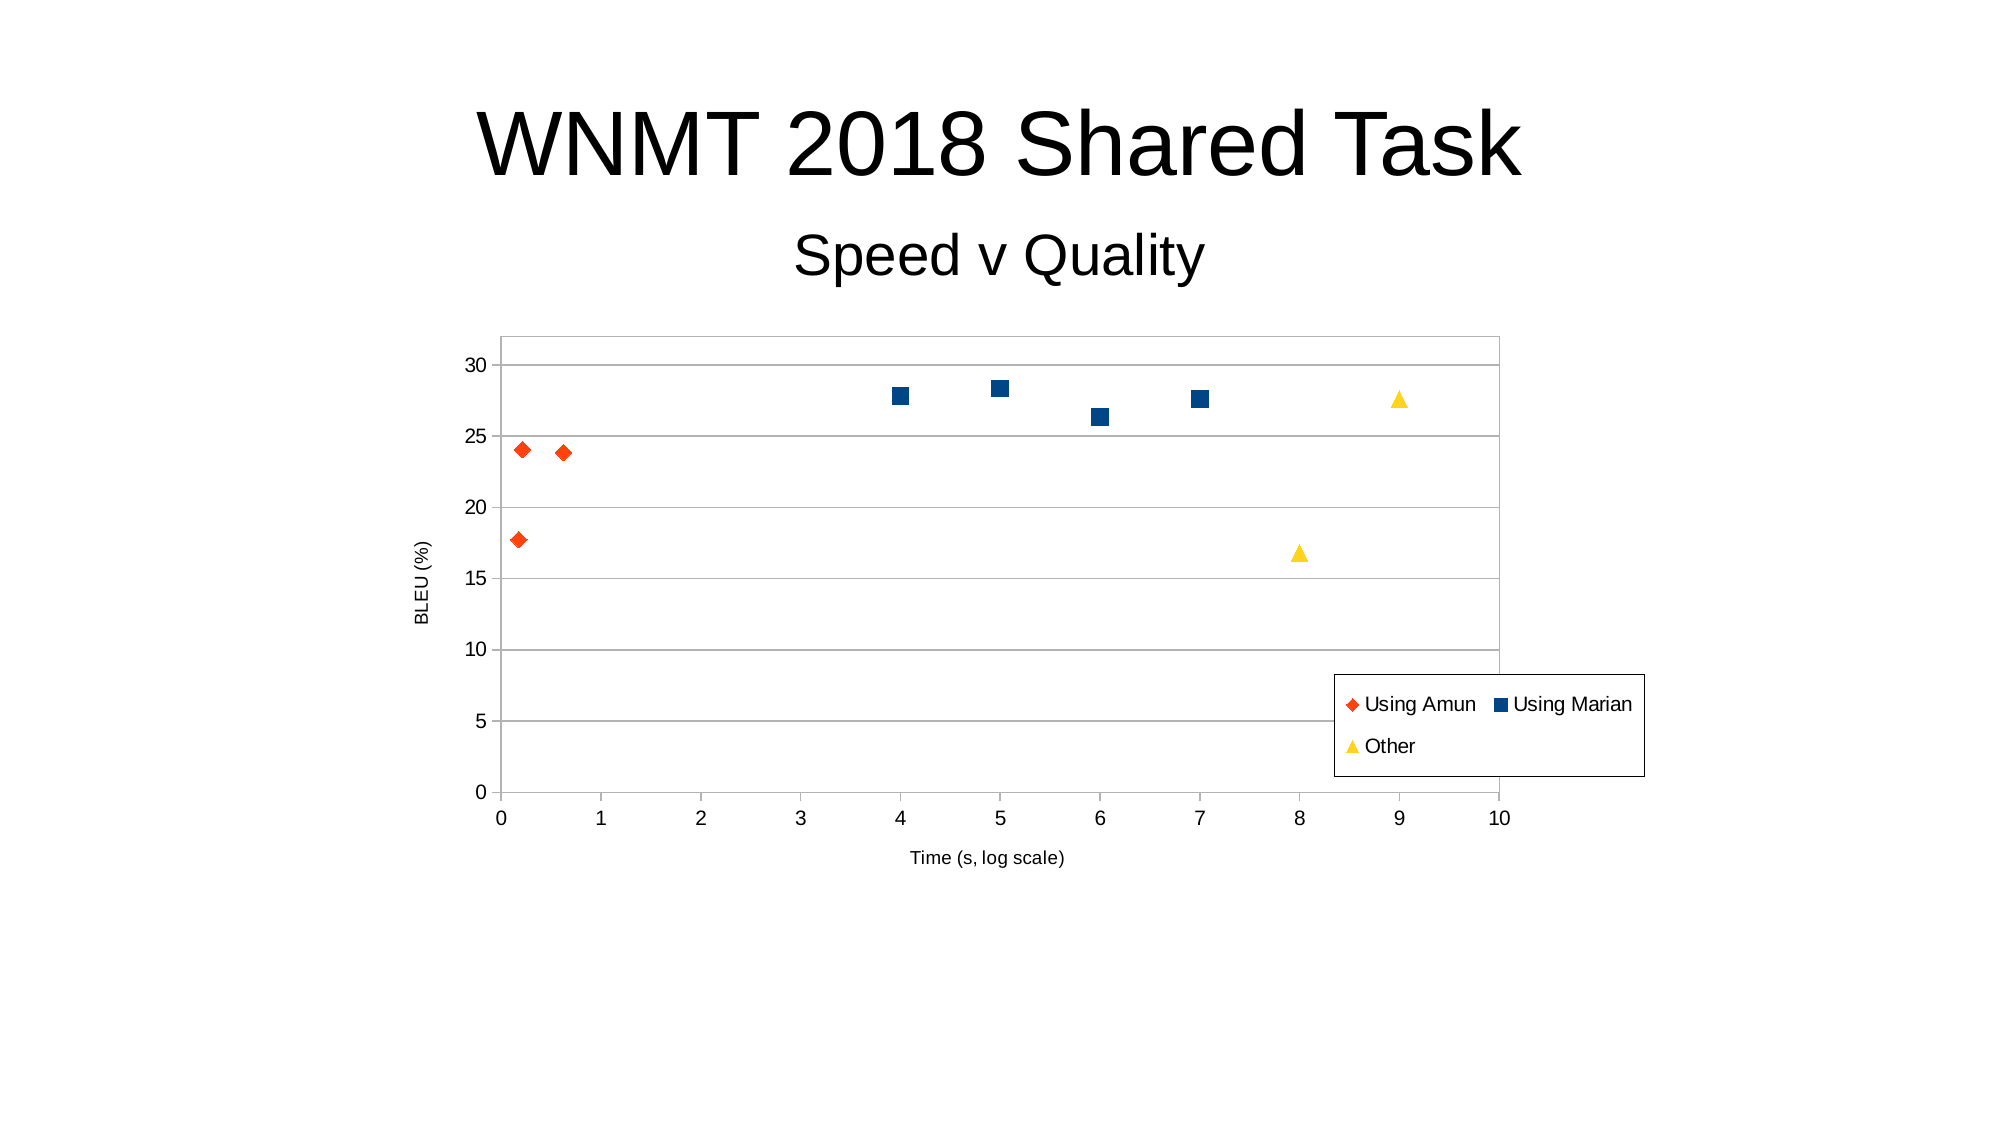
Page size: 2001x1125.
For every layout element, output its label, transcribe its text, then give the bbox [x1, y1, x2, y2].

text_box Speed v Quality [514, 214, 1486, 290]
text_box WNMT 2018 Shared Task [99, 44, 1900, 233]
chart [378, 325, 1700, 900]
